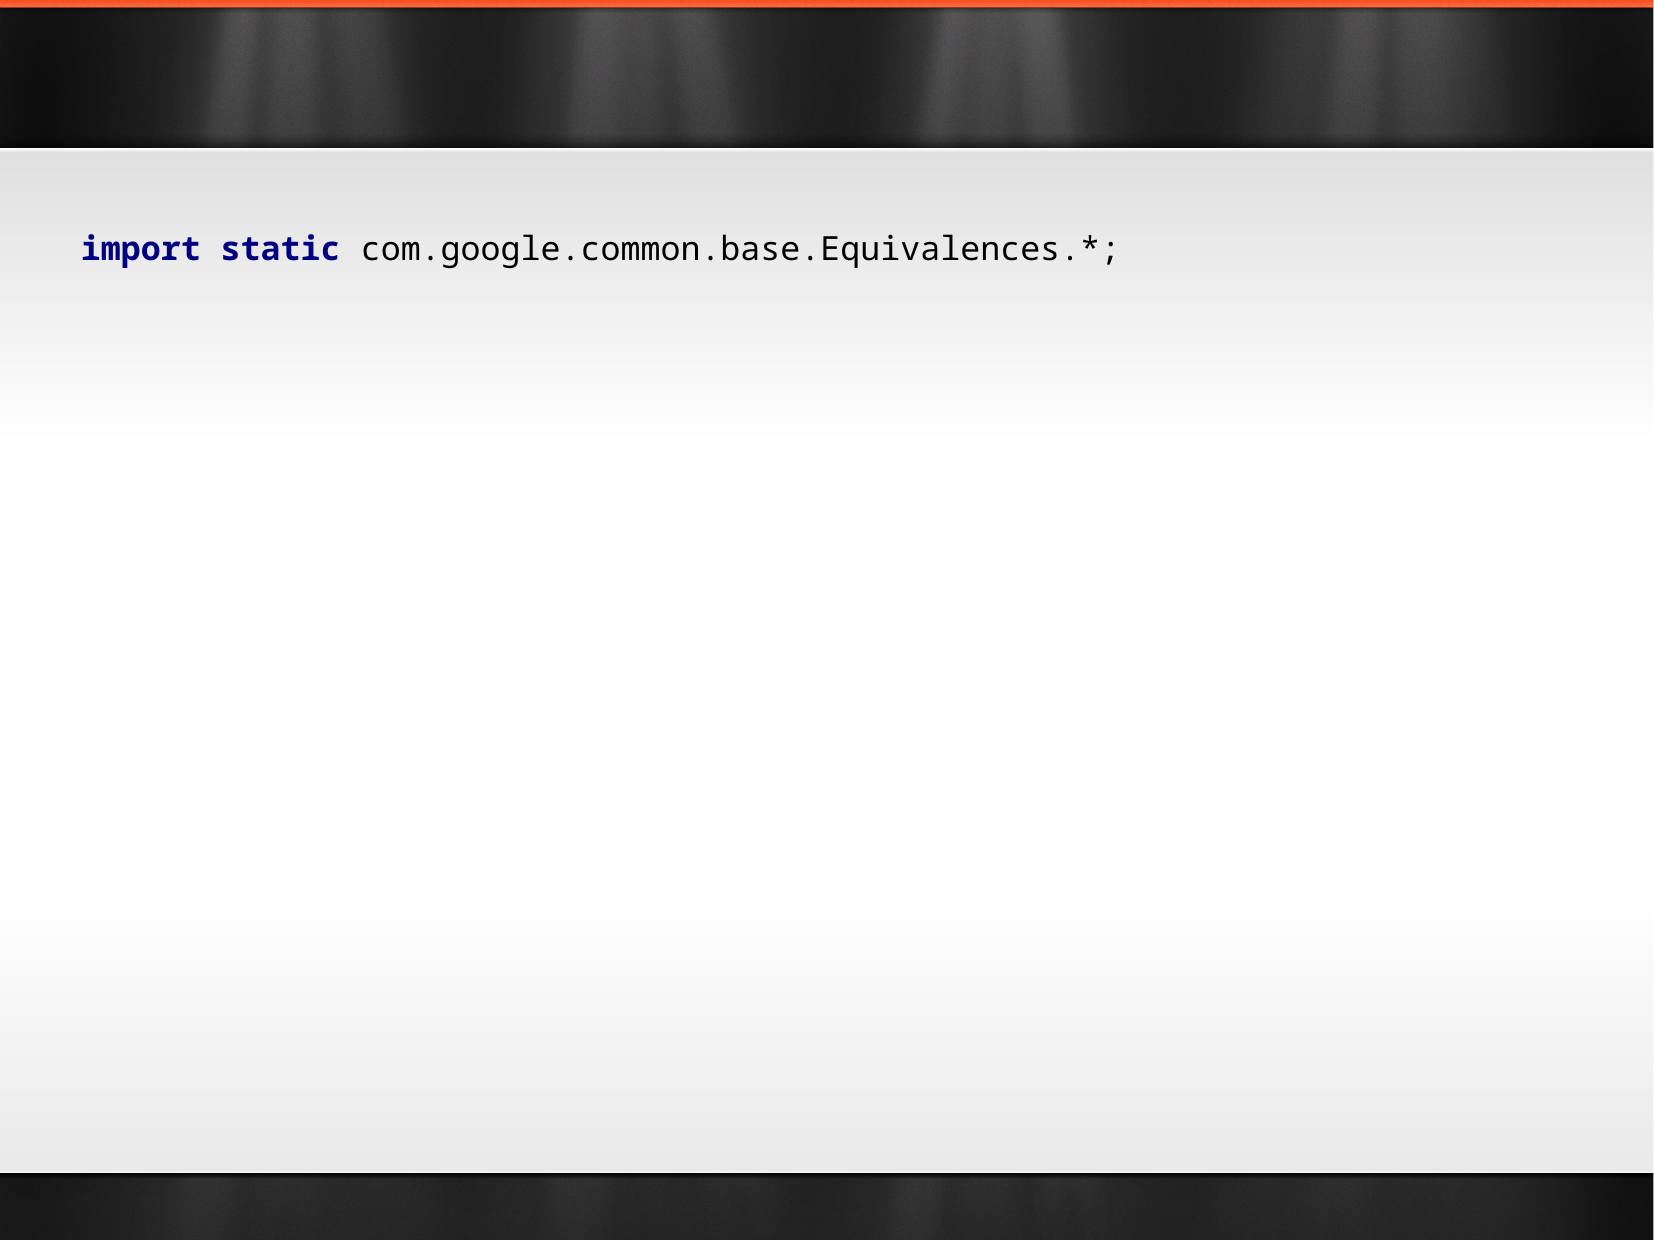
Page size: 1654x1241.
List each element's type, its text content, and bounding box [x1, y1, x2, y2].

picture [0, 0, 1654, 1240]
subtitle import static com.google.common.base.Equivalences.*; [80, 225, 1654, 1125]
